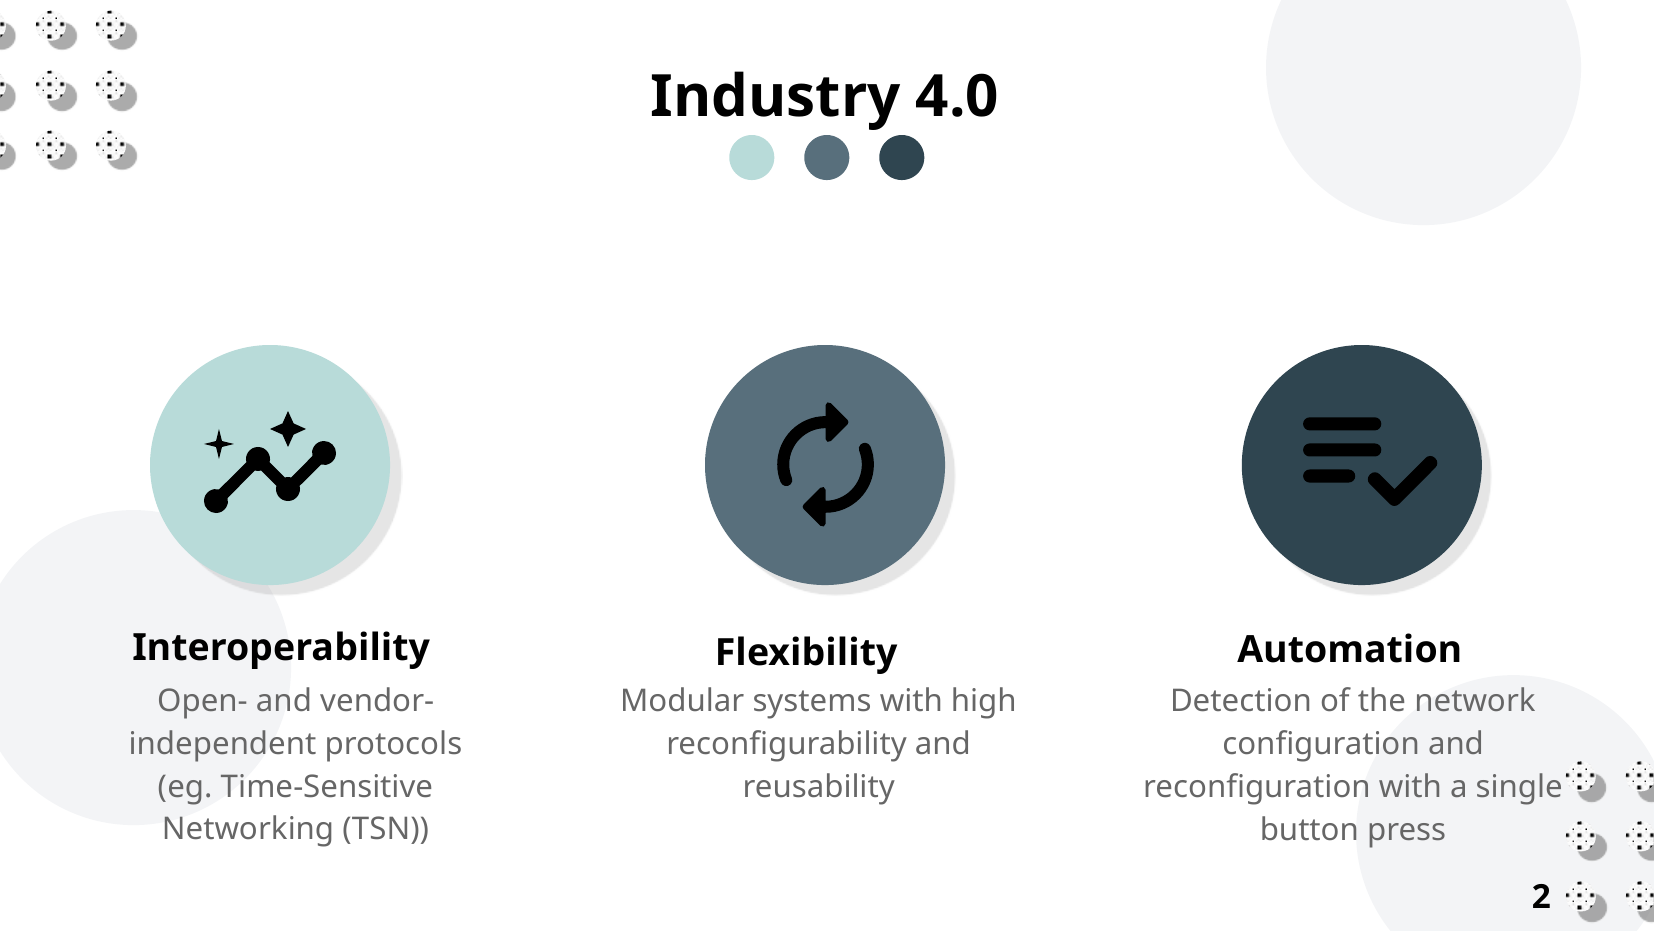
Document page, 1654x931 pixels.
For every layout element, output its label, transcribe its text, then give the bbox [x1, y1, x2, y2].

text_box Flexibility [637, 618, 976, 670]
picture [95, 130, 127, 161]
picture [95, 10, 126, 41]
picture [0, 73, 6, 98]
text_box Automation [1162, 615, 1538, 670]
picture [750, 388, 902, 541]
text_box Modular systems with high reconfigurability and reusability [590, 670, 1047, 931]
text_box <number> [1517, 865, 1654, 922]
text_box [804, 135, 850, 181]
text_box [729, 135, 775, 181]
picture [0, 133, 7, 158]
picture [1585, 762, 1596, 791]
picture [35, 10, 66, 41]
text_box [150, 345, 391, 586]
picture [35, 70, 66, 101]
text_box [879, 135, 925, 181]
text_box [1241, 345, 1482, 586]
text_box Industry 4.0 [420, 46, 1231, 133]
picture [1286, 375, 1450, 538]
text_box [705, 345, 946, 586]
picture [195, 390, 346, 541]
text_box Detection of the network configuration and reconfiguration with a single button press [1122, 670, 1585, 931]
picture [1625, 761, 1654, 792]
picture [0, 13, 6, 38]
picture [95, 70, 126, 101]
text_box Open- and vendor- independent protocols (eg. Time-Sensitive Networking (TSN)) [60, 670, 532, 931]
picture [1585, 822, 1596, 851]
picture [35, 130, 67, 161]
text_box Interoperability [112, 612, 451, 670]
picture [1625, 821, 1654, 852]
